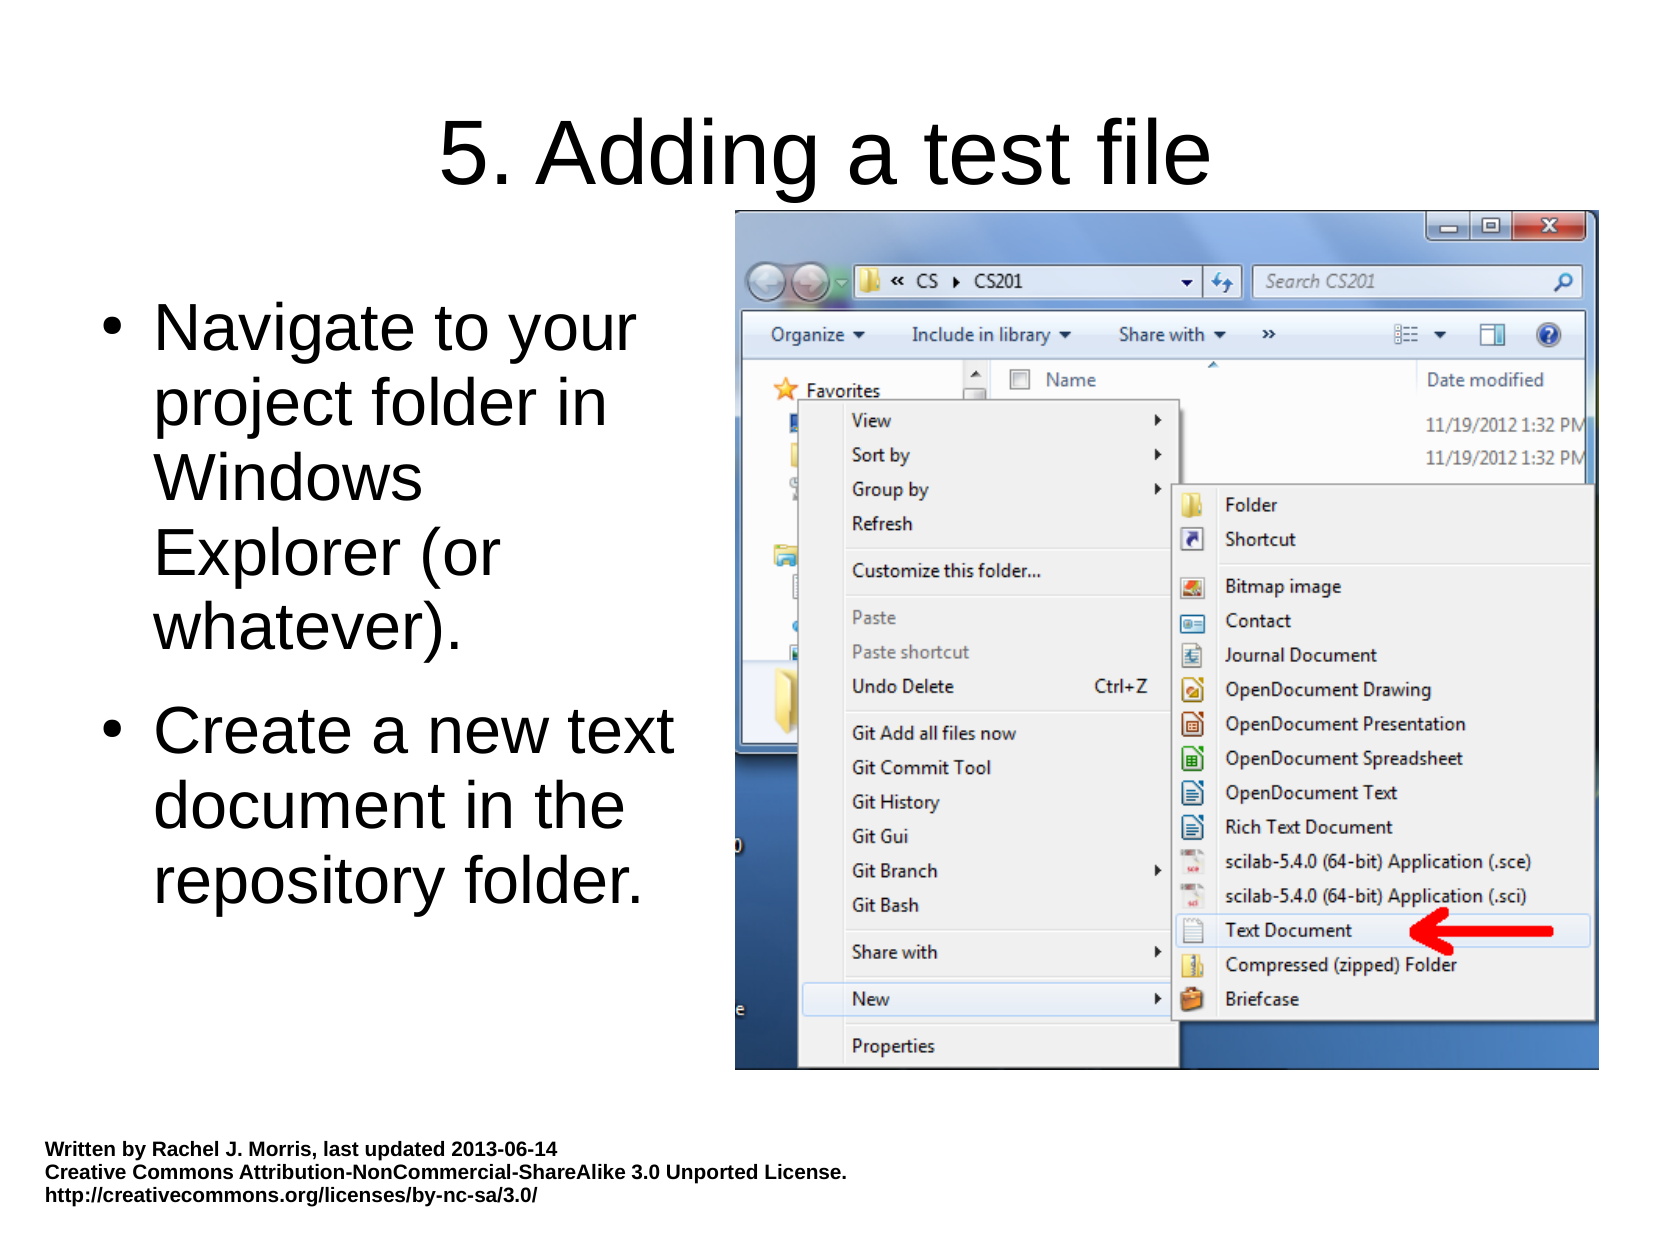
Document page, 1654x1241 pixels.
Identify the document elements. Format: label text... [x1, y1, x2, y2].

title 5. Adding a test file [82, 49, 1571, 257]
list Navigate to your project folder in Windows Explorer (or whatever). Create a new text document in the repository folder. [82, 290, 691, 1010]
picture [735, 210, 1599, 1070]
